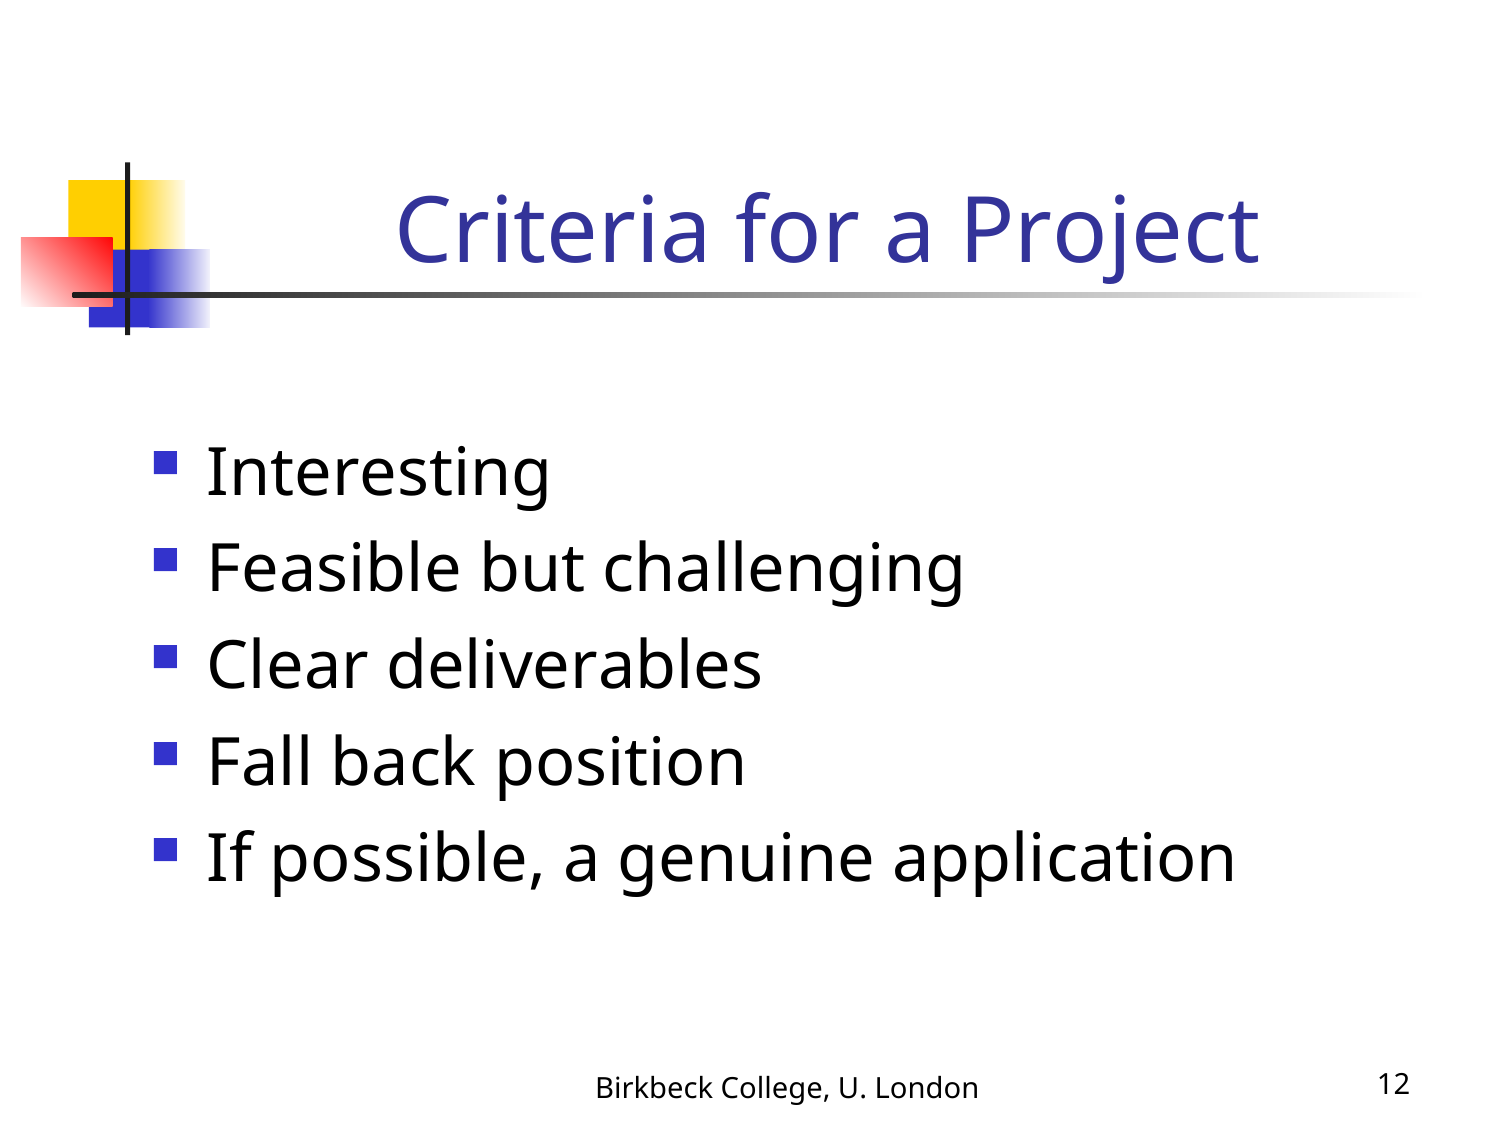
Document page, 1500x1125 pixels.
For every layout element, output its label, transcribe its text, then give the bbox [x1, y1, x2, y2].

text_box Birkbeck College, U. London [549, 1037, 1026, 1113]
title Criteria for a Project [188, 101, 1468, 289]
list Interesting Feasible but challenging Clear deliverables Fall back position If possible, a genuine application [135, 420, 1411, 936]
text_box <number> [1112, 1037, 1426, 1113]
